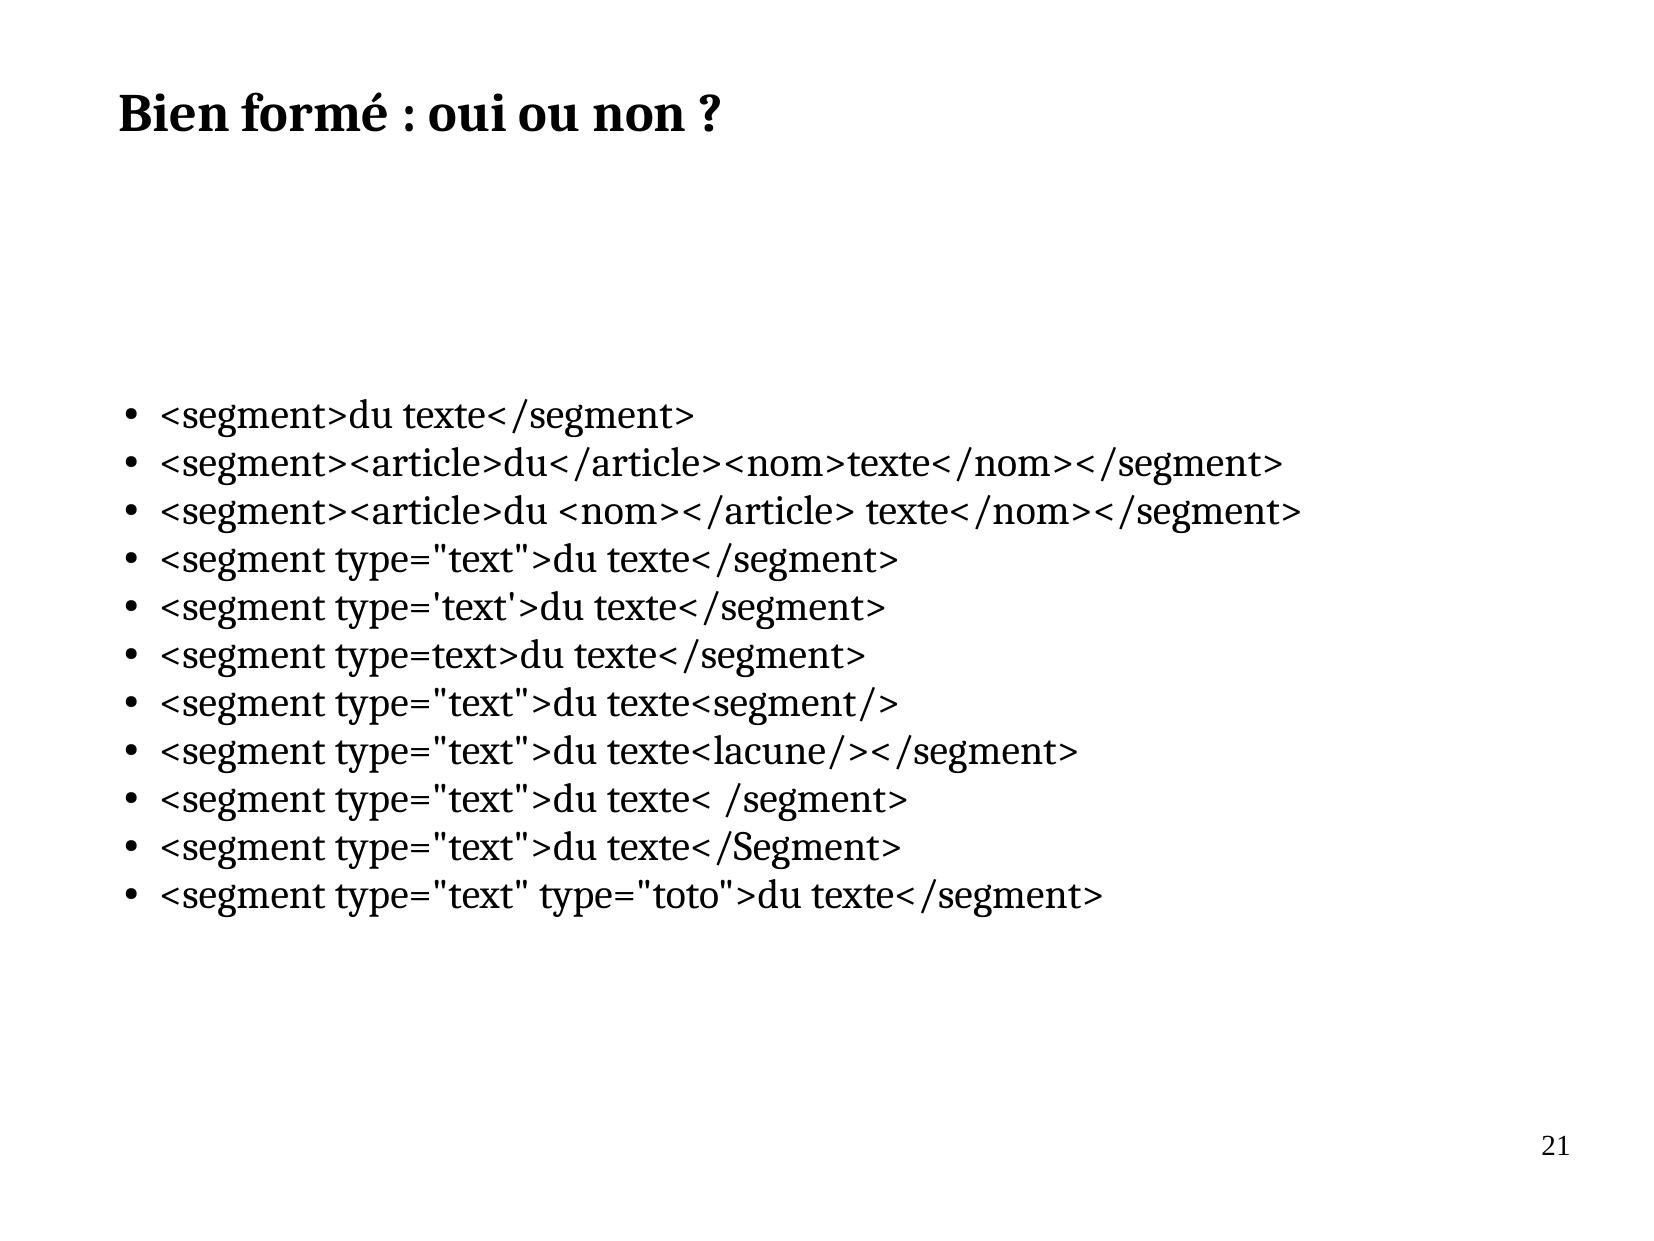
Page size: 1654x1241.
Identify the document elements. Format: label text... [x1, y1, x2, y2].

subtitle <segment>du texte</segment> <segment><article>du</article><nom>texte</nom></segment> <segment><article>du <nom></article> texte</nom></segment> <segment type="text">du texte</segment> <segment type='text'>du texte</segment> <segment type=text>du texte</segment> <segment type="text">du texte<segment/> <segment type="text">du texte<lacune/></segment> <segment type="text">du texte< /segment> <segment type="text">du texte</Segment> <segment type="text" type="toto">du texte</segment> [88, 295, 1577, 1099]
title Bien formé : oui ou non ? [118, 56, 1571, 250]
